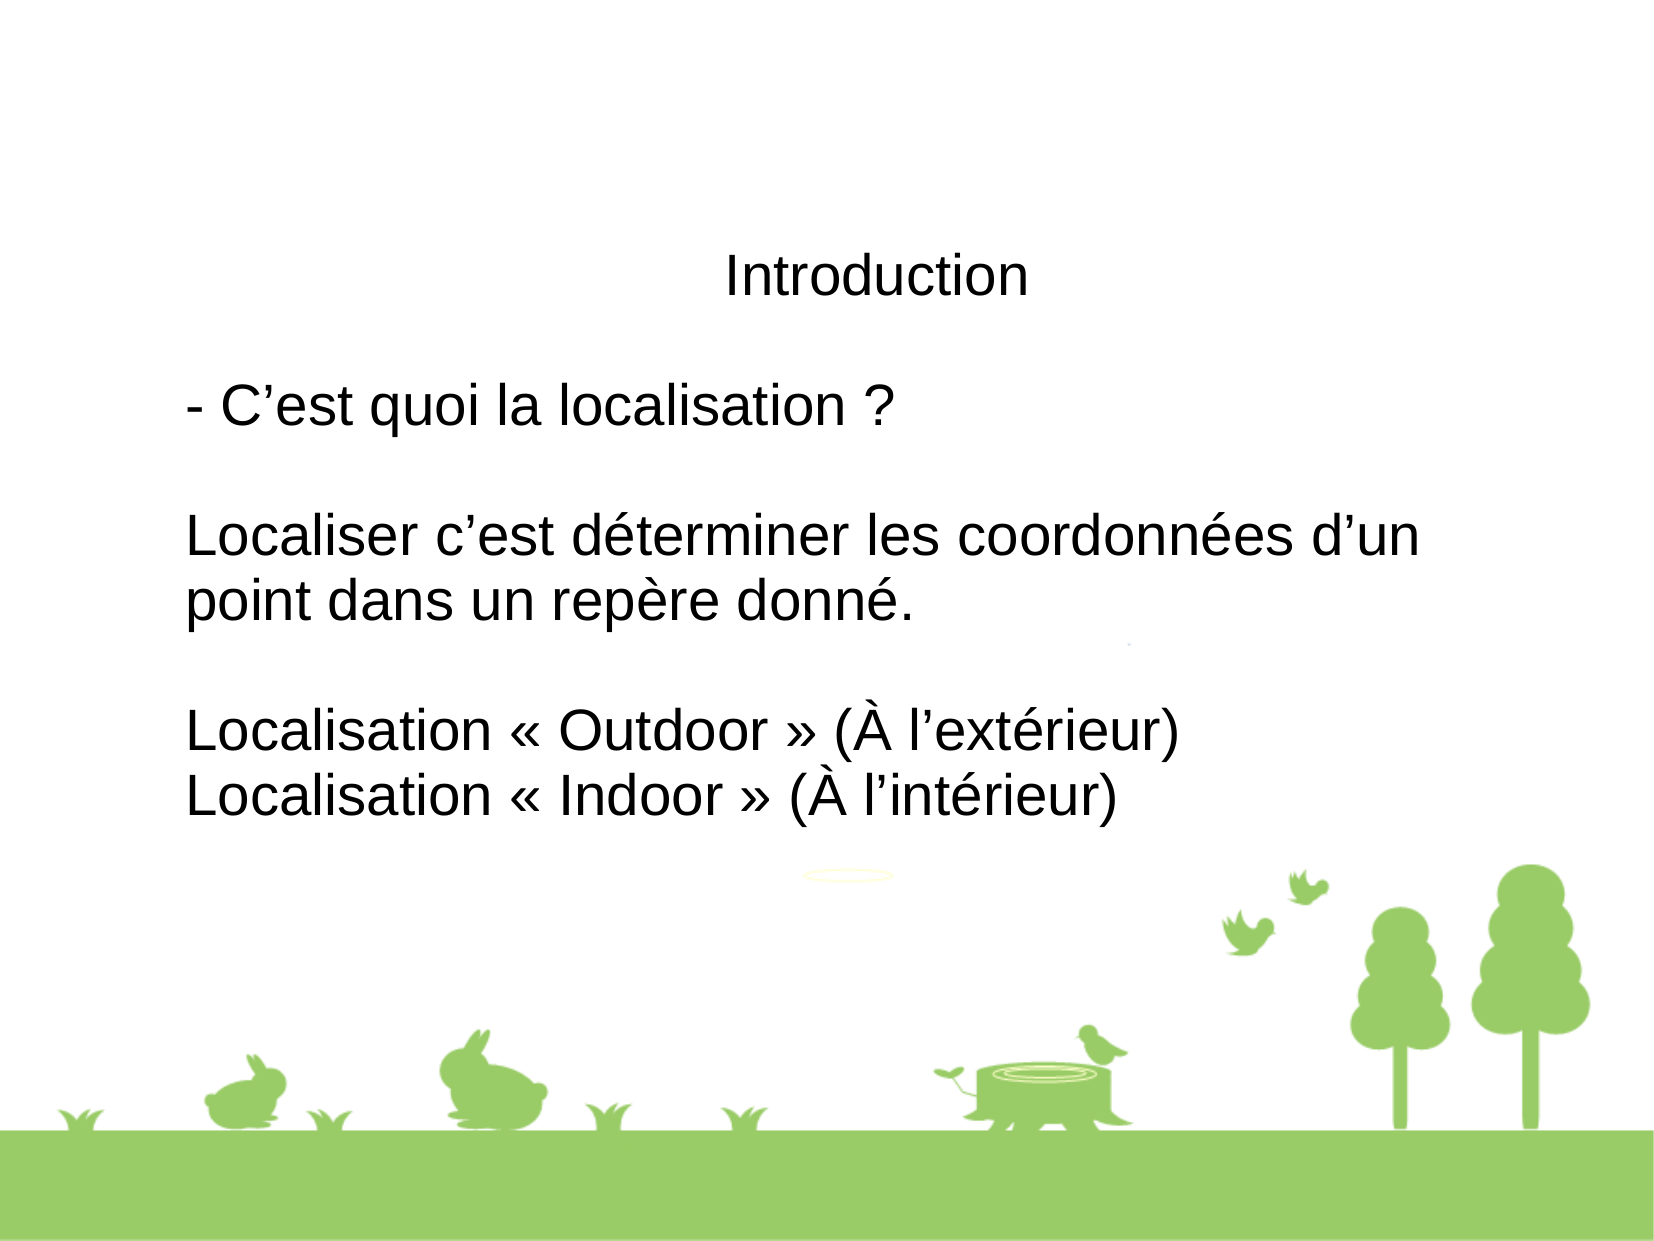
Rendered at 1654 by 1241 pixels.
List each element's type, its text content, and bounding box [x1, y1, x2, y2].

picture [0, 0, 1654, 1241]
text_box Introduction - C’est quoi la localisation ? Localiser c’est déterminer les coordonnées d’un point dans un repère donné. Localisation « Outdoor » (À l’extérieur) Localisation « Indoor » (À l’intérieur) [135, 105, 1546, 976]
